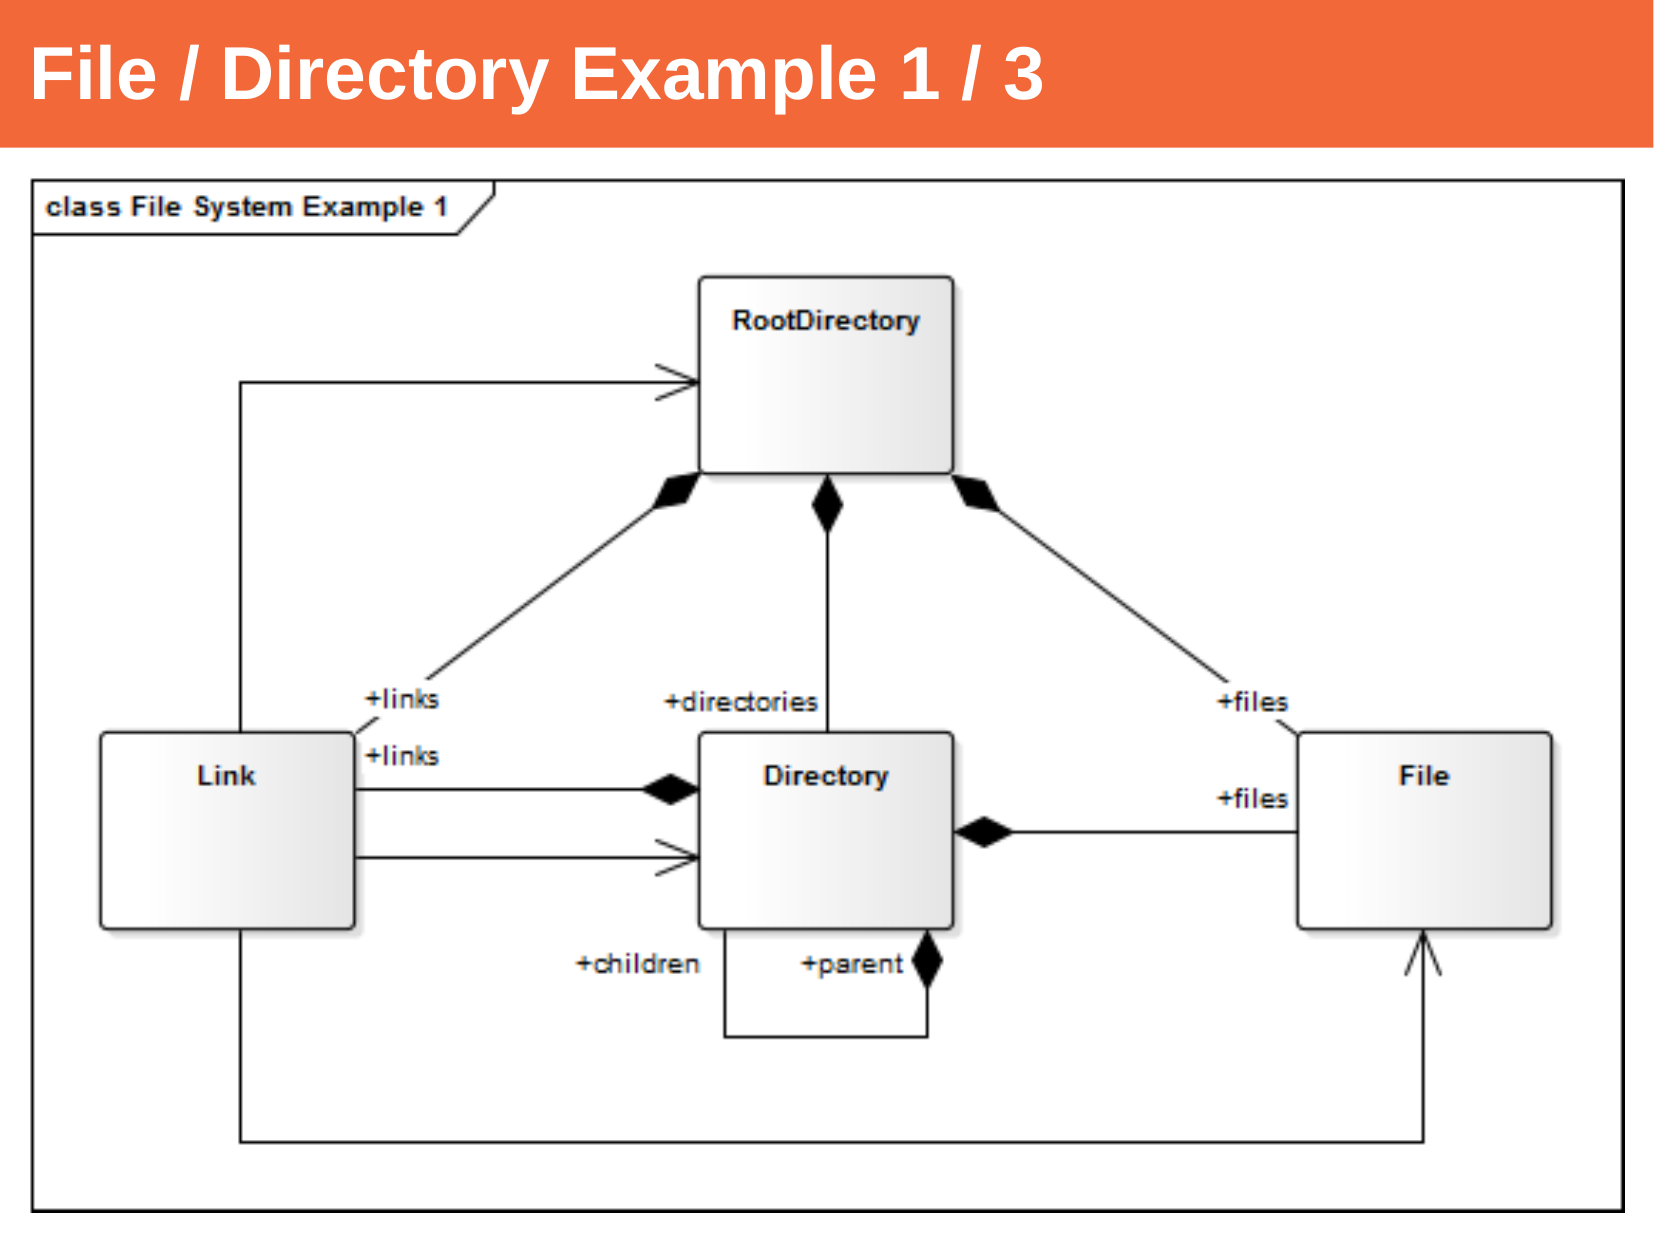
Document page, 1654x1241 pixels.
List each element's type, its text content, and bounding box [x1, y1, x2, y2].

title File / Directory Example 1 / 3 [0, 0, 1654, 148]
picture [29, 177, 1625, 1213]
